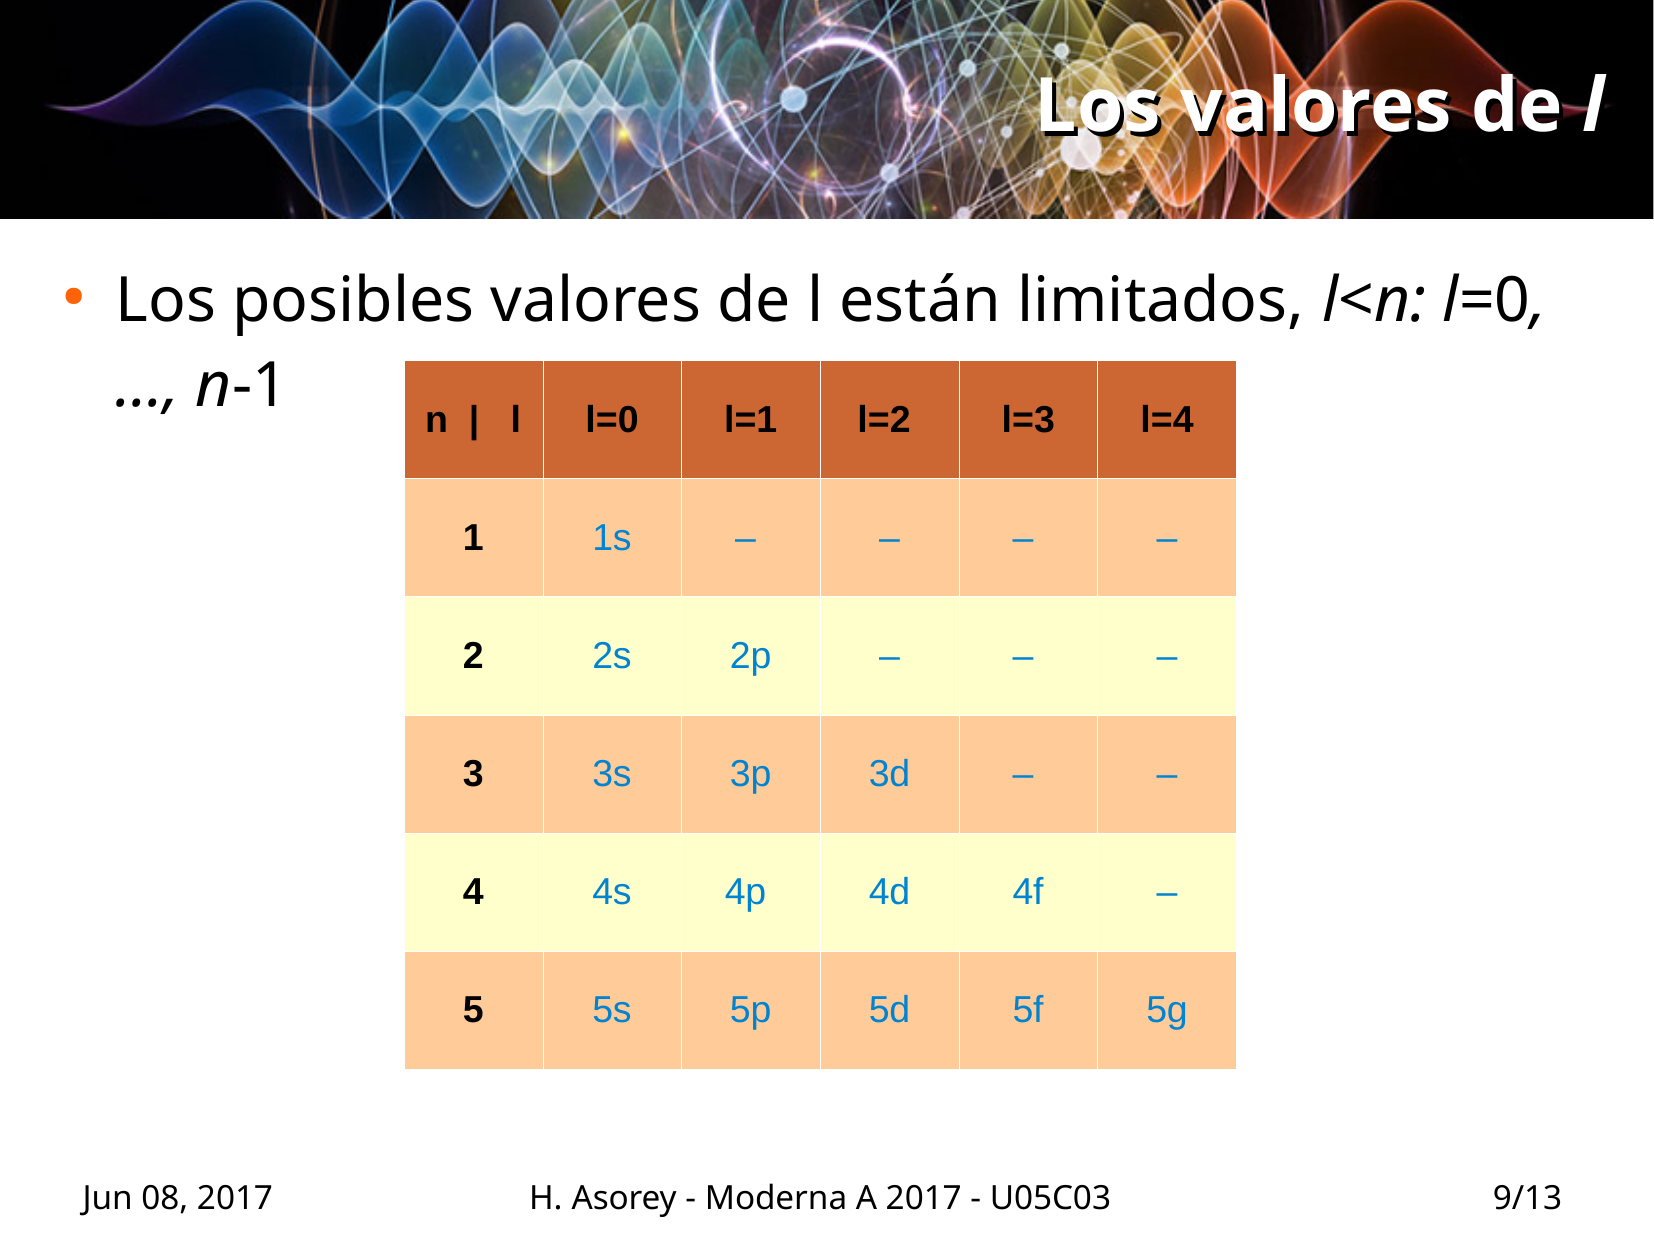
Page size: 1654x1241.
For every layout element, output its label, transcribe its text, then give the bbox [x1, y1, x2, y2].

table_cell 2 [405, 597, 543, 715]
table_cell 5f [960, 952, 1097, 1069]
table_cell 5d [821, 952, 959, 1069]
table_cell – [1098, 834, 1236, 951]
table_cell – [1098, 716, 1236, 833]
picture [0, 0, 1654, 219]
table_header l=1 [682, 361, 820, 478]
table_cell – [1098, 479, 1236, 596]
table_cell 5g [1098, 952, 1236, 1069]
table_cell – [821, 479, 959, 596]
table_cell 4p [682, 834, 820, 951]
title Los valores de l [45, 15, 1606, 191]
table_cell – [821, 597, 959, 715]
table_cell – [682, 479, 820, 596]
table_cell – [1098, 597, 1236, 715]
table_header l=3 [960, 361, 1097, 478]
table_cell 4 [405, 834, 543, 951]
table_cell 3s [544, 716, 681, 833]
table_cell 5p [682, 952, 820, 1069]
table_cell 5s [544, 952, 681, 1069]
table_cell – [960, 597, 1097, 715]
table_header l=4 [1098, 361, 1236, 478]
table_cell 1 [405, 479, 543, 596]
table_cell 3d [821, 716, 959, 833]
list Los posibles valores de l están limitados, l<n: l=0, …, n-1 [45, 255, 1606, 1156]
table_header l=0 [544, 361, 681, 478]
table_cell 4f [960, 834, 1097, 951]
table_cell 2s [544, 597, 681, 715]
table_cell – [960, 716, 1097, 833]
table_header l=2 [821, 361, 959, 478]
table_cell 5 [405, 952, 543, 1069]
table_cell 1s [544, 479, 681, 596]
table_cell 3 [405, 716, 543, 833]
table_header n | l [405, 361, 543, 478]
table_cell 3p [682, 716, 820, 833]
table_cell 2p [682, 597, 820, 715]
table_cell 4s [544, 834, 681, 951]
table_cell – [960, 479, 1097, 596]
table_cell 4d [821, 834, 959, 951]
